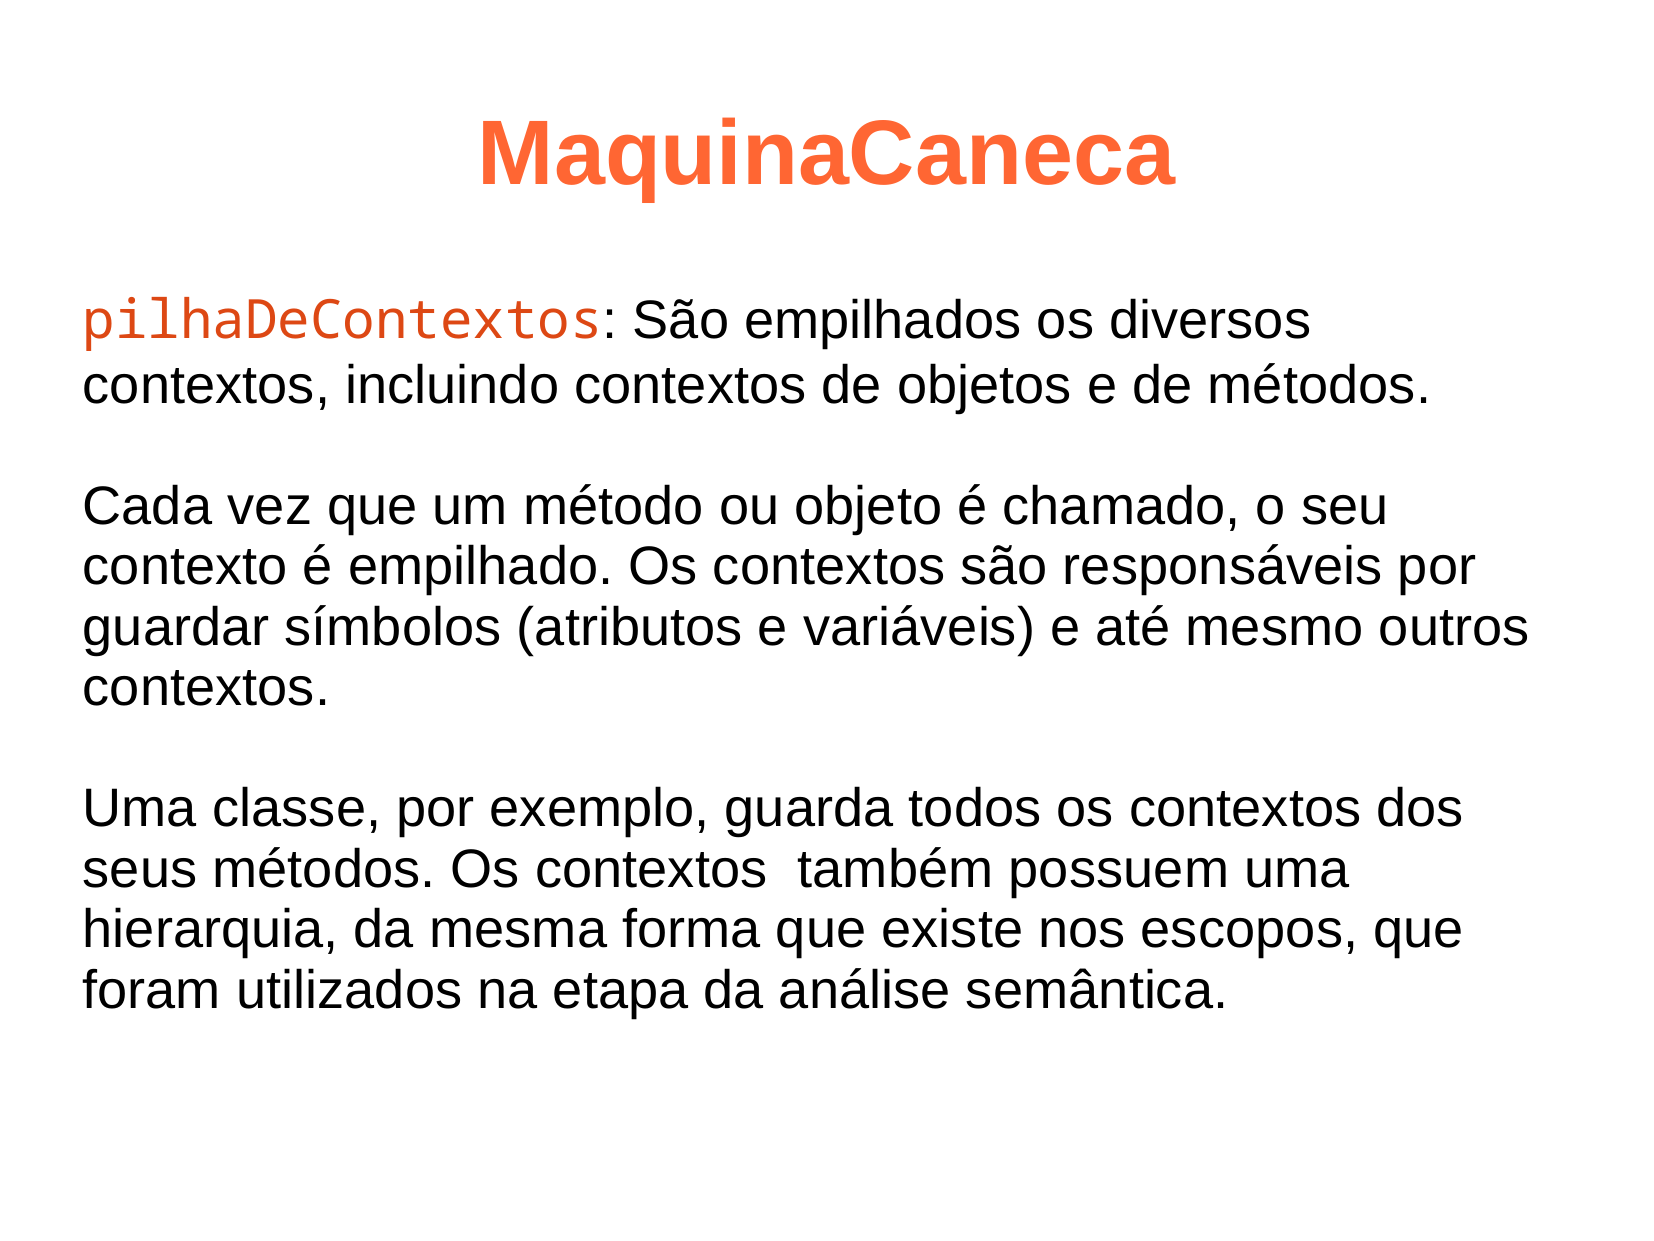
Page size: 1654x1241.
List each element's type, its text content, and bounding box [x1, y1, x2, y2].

title MaquinaCaneca [82, 49, 1571, 257]
subtitle pilhaDeContextos: São empilhados os diversos contextos, incluindo contextos de objetos e de métodos. Cada vez que um método ou objeto é chamado, o seu contexto é empilhado. Os contextos são responsáveis por guardar símbolos (atributos e variáveis) e até mesmo outros contextos. Uma classe, por exemplo, guarda todos os contextos dos seus métodos. Os contextos também possuem uma hierarquia, da mesma forma que existe nos escopos, que foram utilizados na etapa da análise semântica. [82, 284, 1538, 1016]
